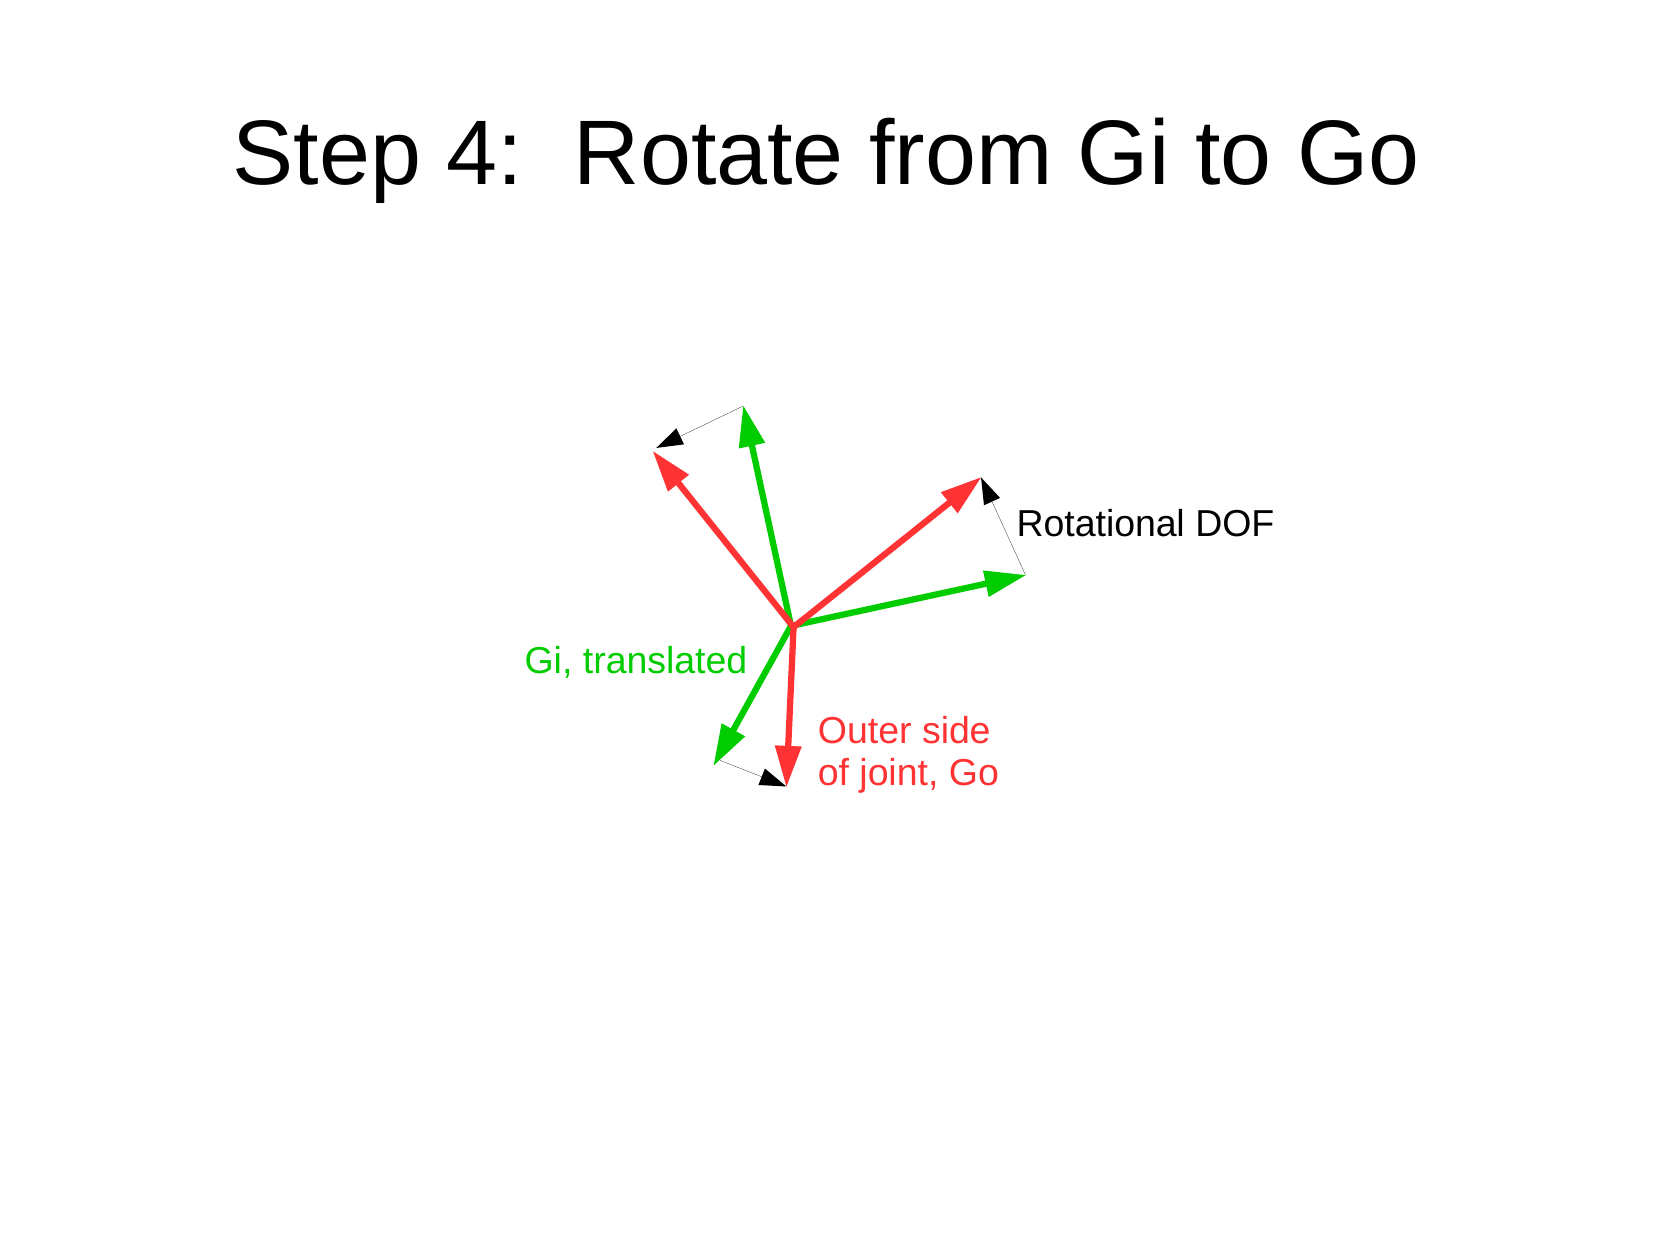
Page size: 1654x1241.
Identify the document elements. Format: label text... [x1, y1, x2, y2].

text_box Rotational DOF [1001, 524, 1014, 552]
text_box Rotational DOF [1001, 495, 1291, 552]
title Step 4: Rotate from Gi to Go [82, 49, 1571, 257]
text_box Gi, translated [509, 631, 763, 688]
text_box Outer side of joint, Go [803, 702, 1017, 801]
